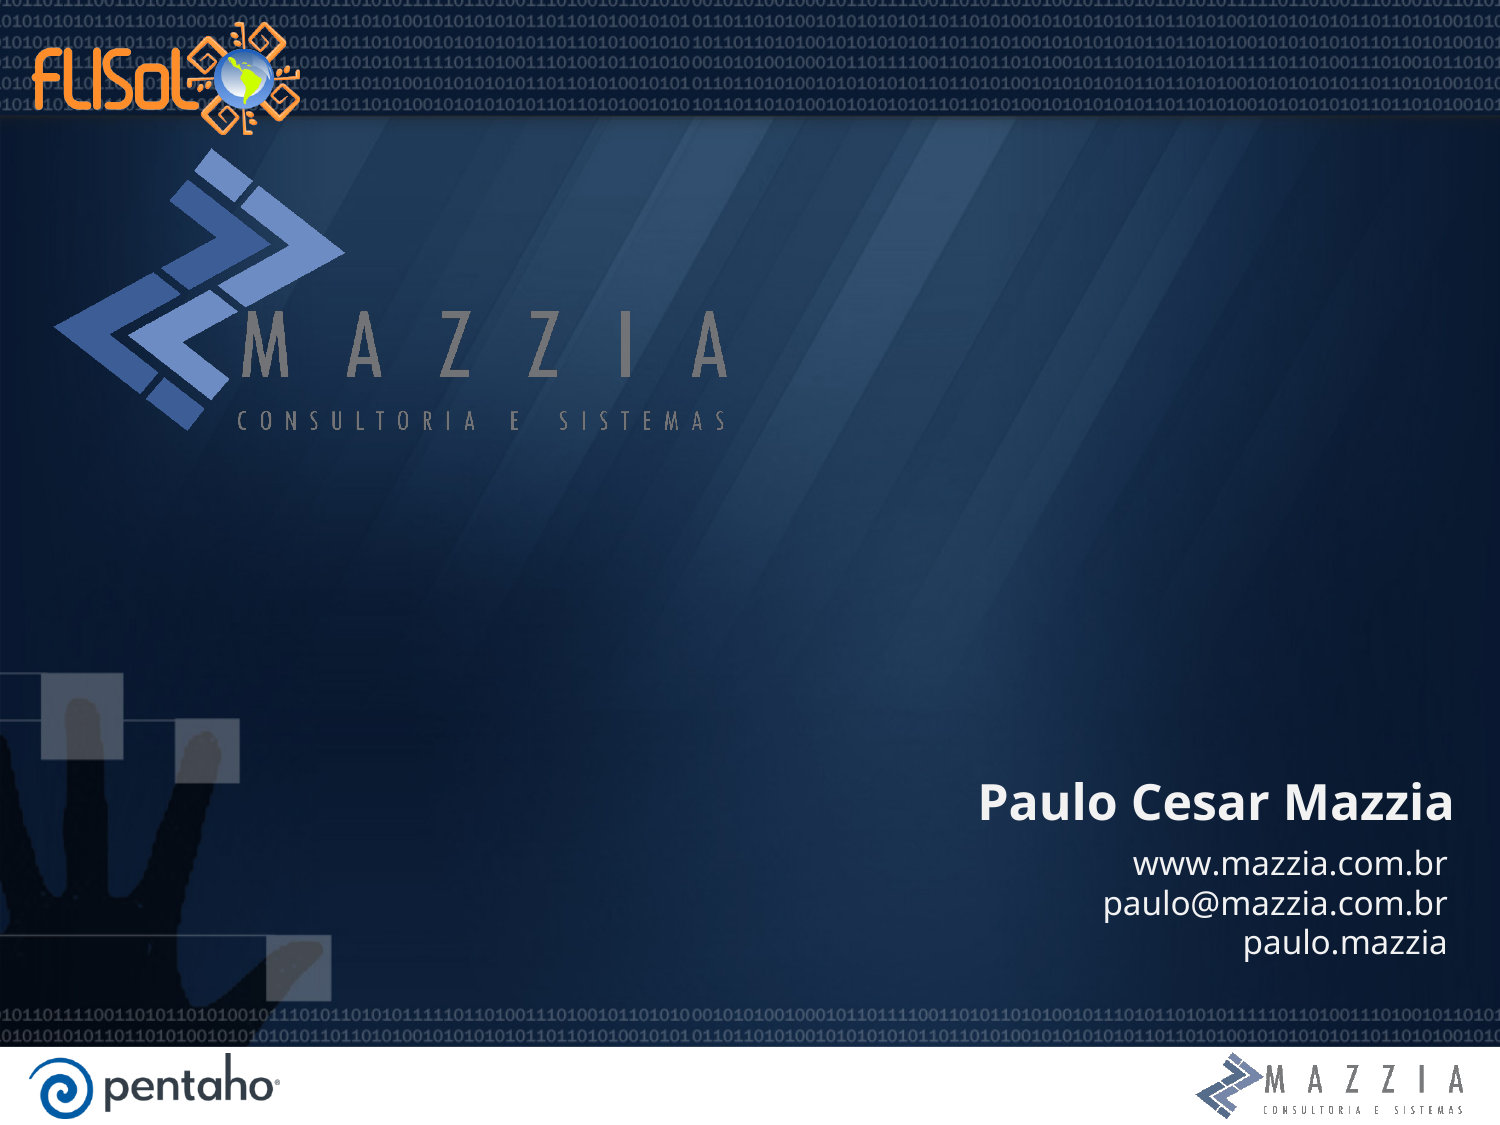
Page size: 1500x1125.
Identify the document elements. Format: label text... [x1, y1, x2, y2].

text_box www.mazzia.com.br paulo@mazzia.com.br paulo.mazzia [1087, 834, 1464, 970]
picture [29, 1053, 280, 1119]
picture [1195, 1052, 1463, 1119]
text_box Paulo Cesar Mazzia [962, 762, 1483, 839]
picture [0, 0, 1500, 1046]
